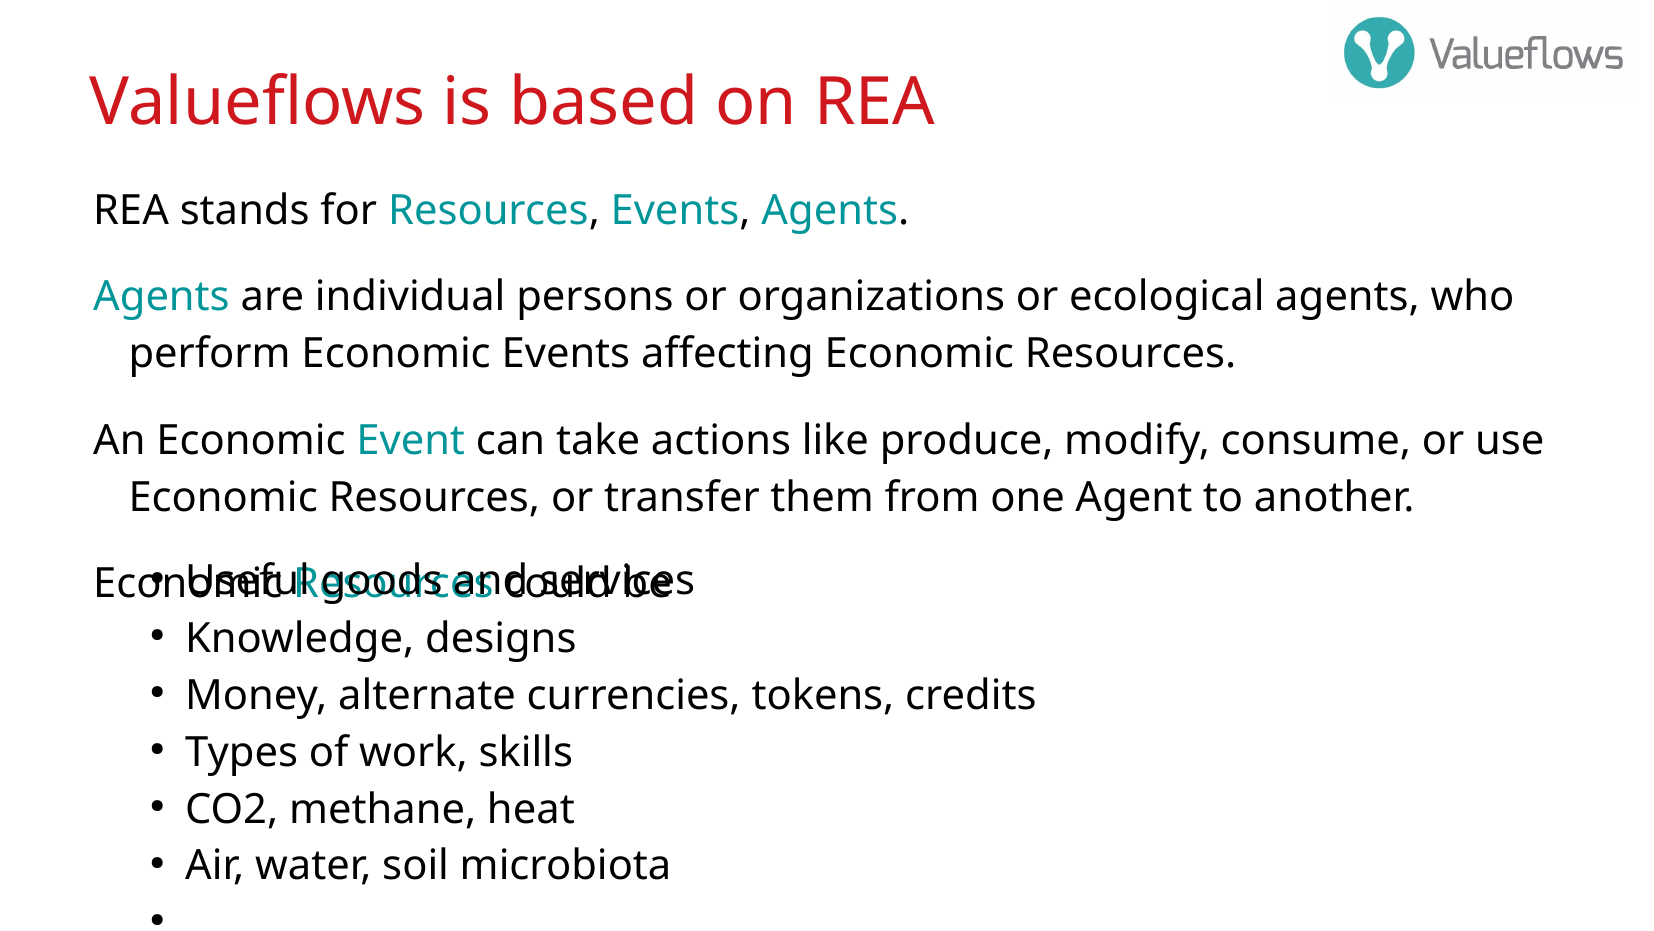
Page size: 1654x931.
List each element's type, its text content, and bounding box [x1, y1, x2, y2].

text_box Valueflows is based on REA [75, 45, 1439, 139]
picture [1334, 6, 1633, 97]
list REA stands for Resources, Events, Agents. Agents are individual persons or organizations or ecological agents, who perform Economic Events affecting Economic Resources. An Economic Event can take actions like produce, modify, consume, or use Economic Resources, or transfer them from one Agent to another. Economic Resources could be [93, 179, 1559, 887]
text_box Useful goods and services Knowledge, designs Money, alternate currencies, tokens, credits Types of work, skills CO2, methane, heat Air, water, soil microbiota . . . [135, 440, 1441, 865]
